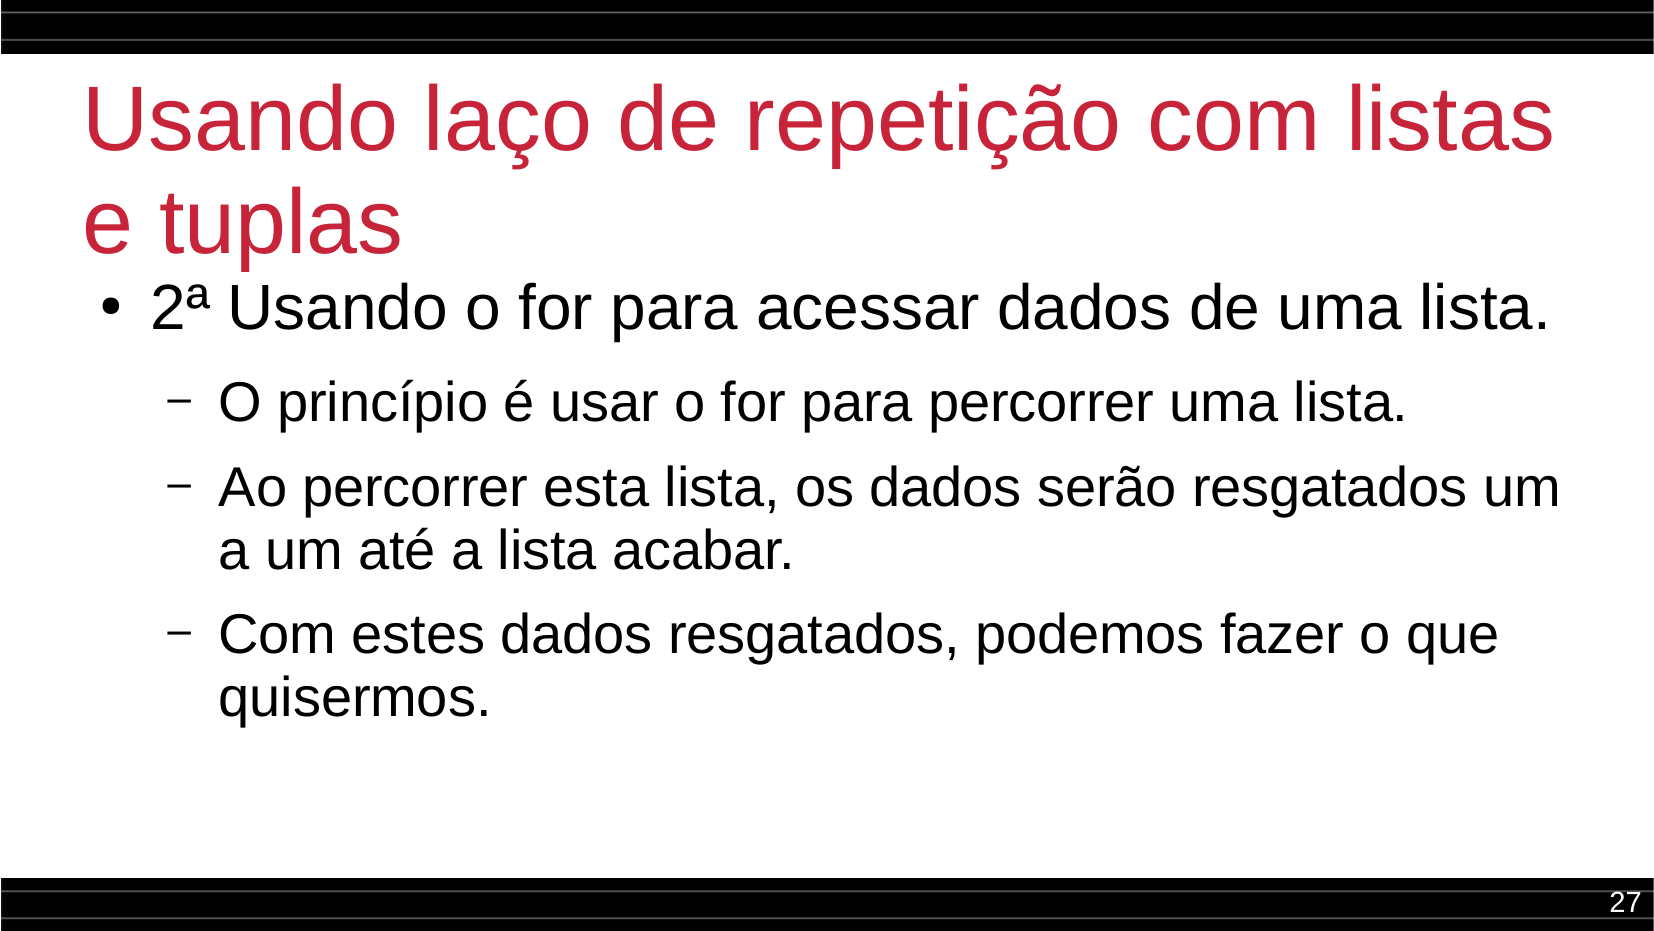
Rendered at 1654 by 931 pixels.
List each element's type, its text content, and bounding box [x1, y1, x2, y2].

picture [1, 0, 1654, 54]
picture [1, 878, 1654, 931]
title Usando laço de repetição com listas e tuplas [82, 67, 1571, 271]
list 2ª Usando o for para acessar dados de uma lista. O princípio é usar o for para percorrer uma lista. Ao percorrer esta lista, os dados serão resgatados um a um até a lista acabar. Com estes dados resgatados, podemos fazer o que quisermos. [82, 271, 1571, 758]
